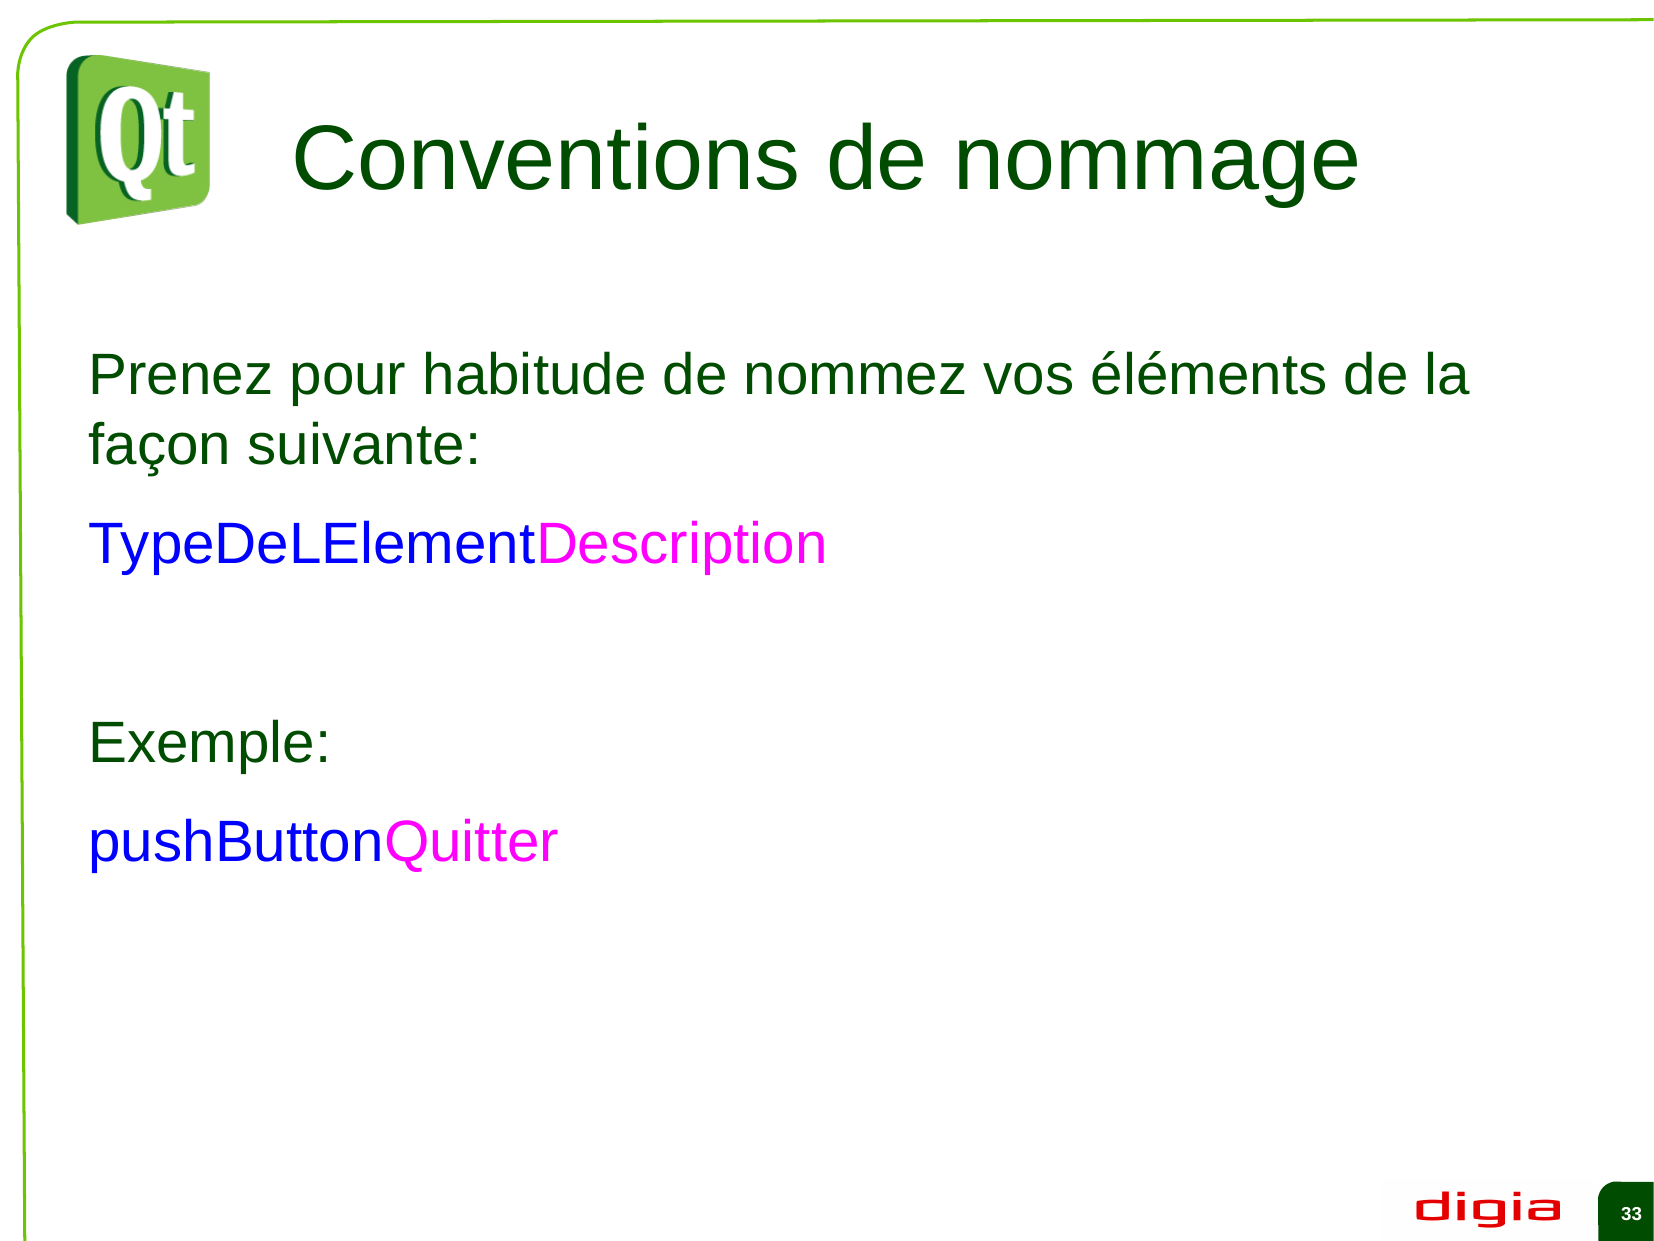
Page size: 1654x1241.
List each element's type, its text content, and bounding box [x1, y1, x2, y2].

list Prenez pour habitude de nommez vos éléments de la façon suivante: TypeDeLElementDescription Exemple: pushButtonQuitter [88, 336, 1582, 1156]
title Conventions de nommage [82, 56, 1571, 250]
